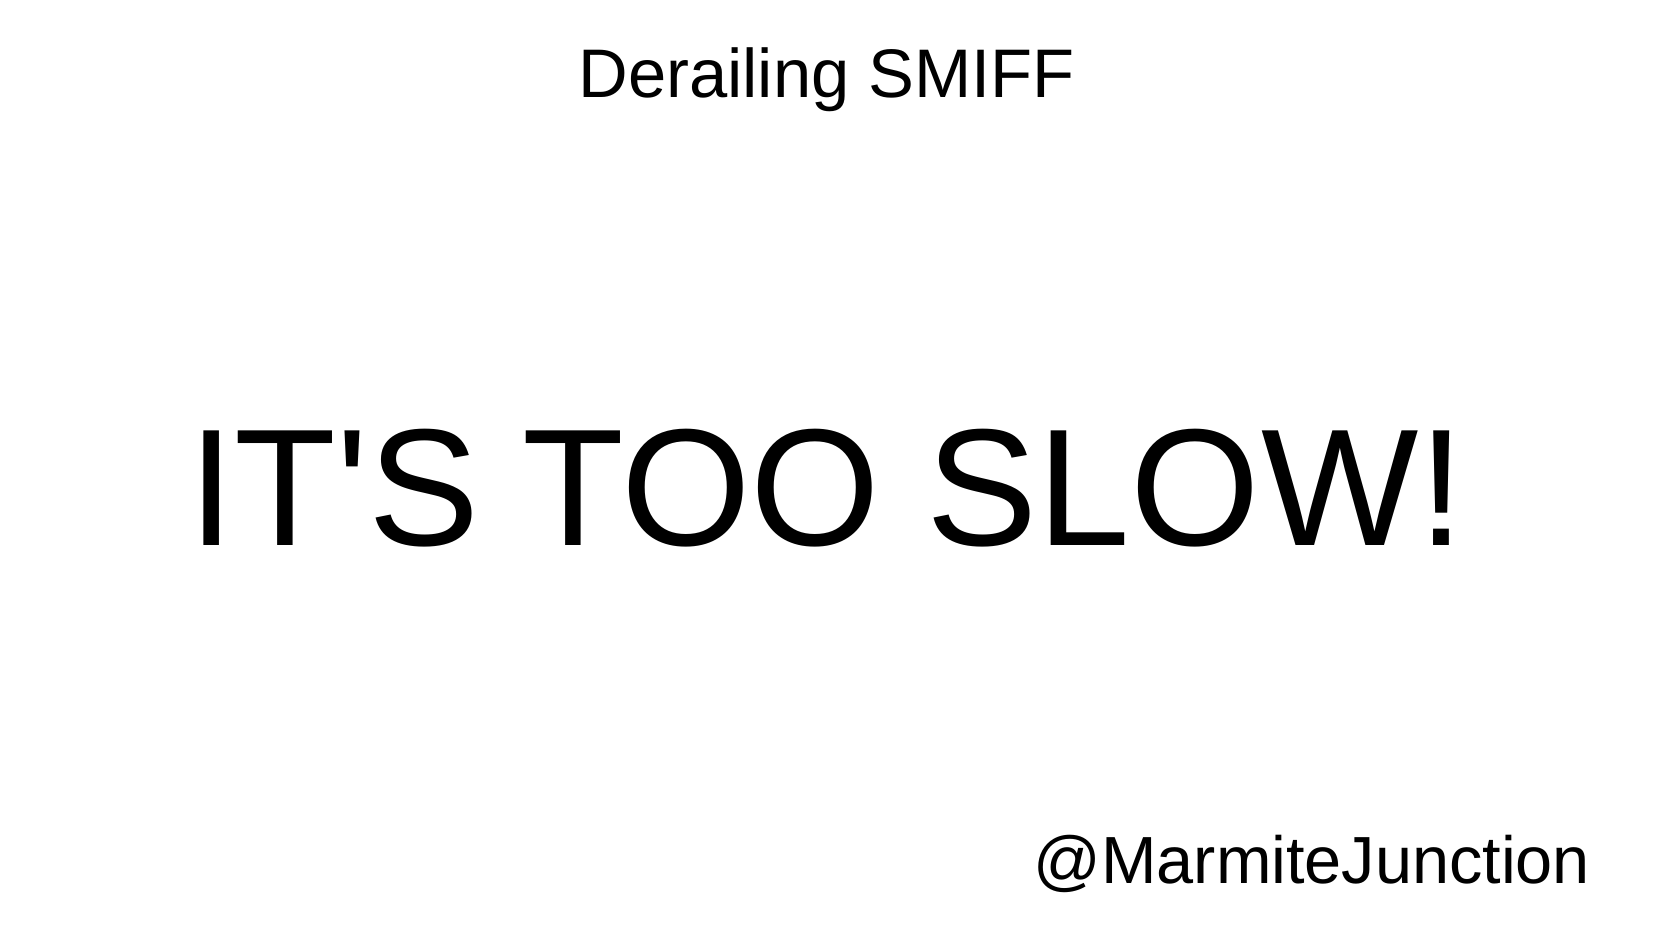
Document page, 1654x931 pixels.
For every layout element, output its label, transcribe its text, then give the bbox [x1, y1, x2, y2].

title Derailing SMIFF [82, 0, 1571, 152]
subtitle IT'S TOO SLOW! [82, 217, 1571, 758]
text_box @MarmiteJunction [1018, 816, 1654, 906]
